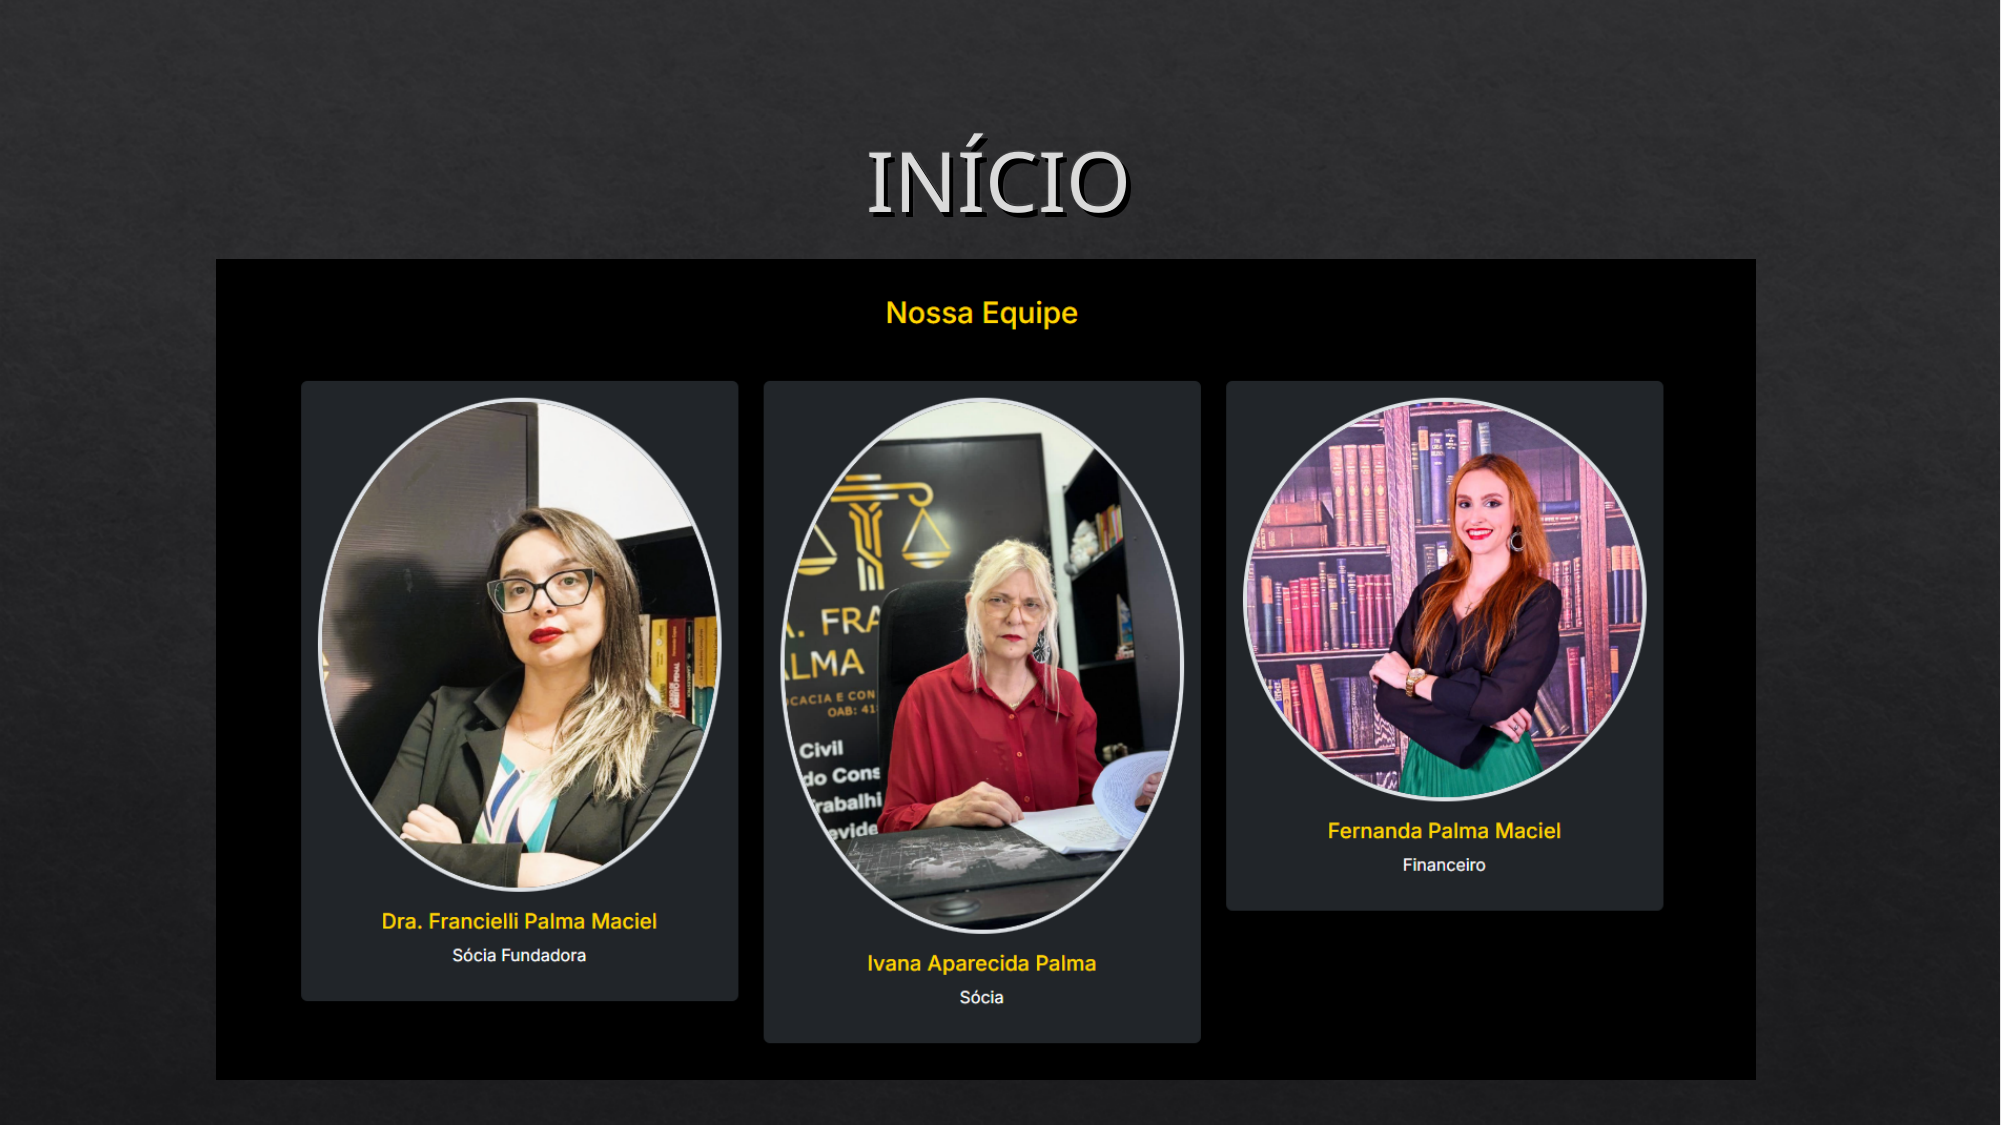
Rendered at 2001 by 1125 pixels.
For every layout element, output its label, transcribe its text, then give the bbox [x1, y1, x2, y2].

picture [216, 259, 1756, 1080]
title INÍCIO [149, 99, 1849, 260]
